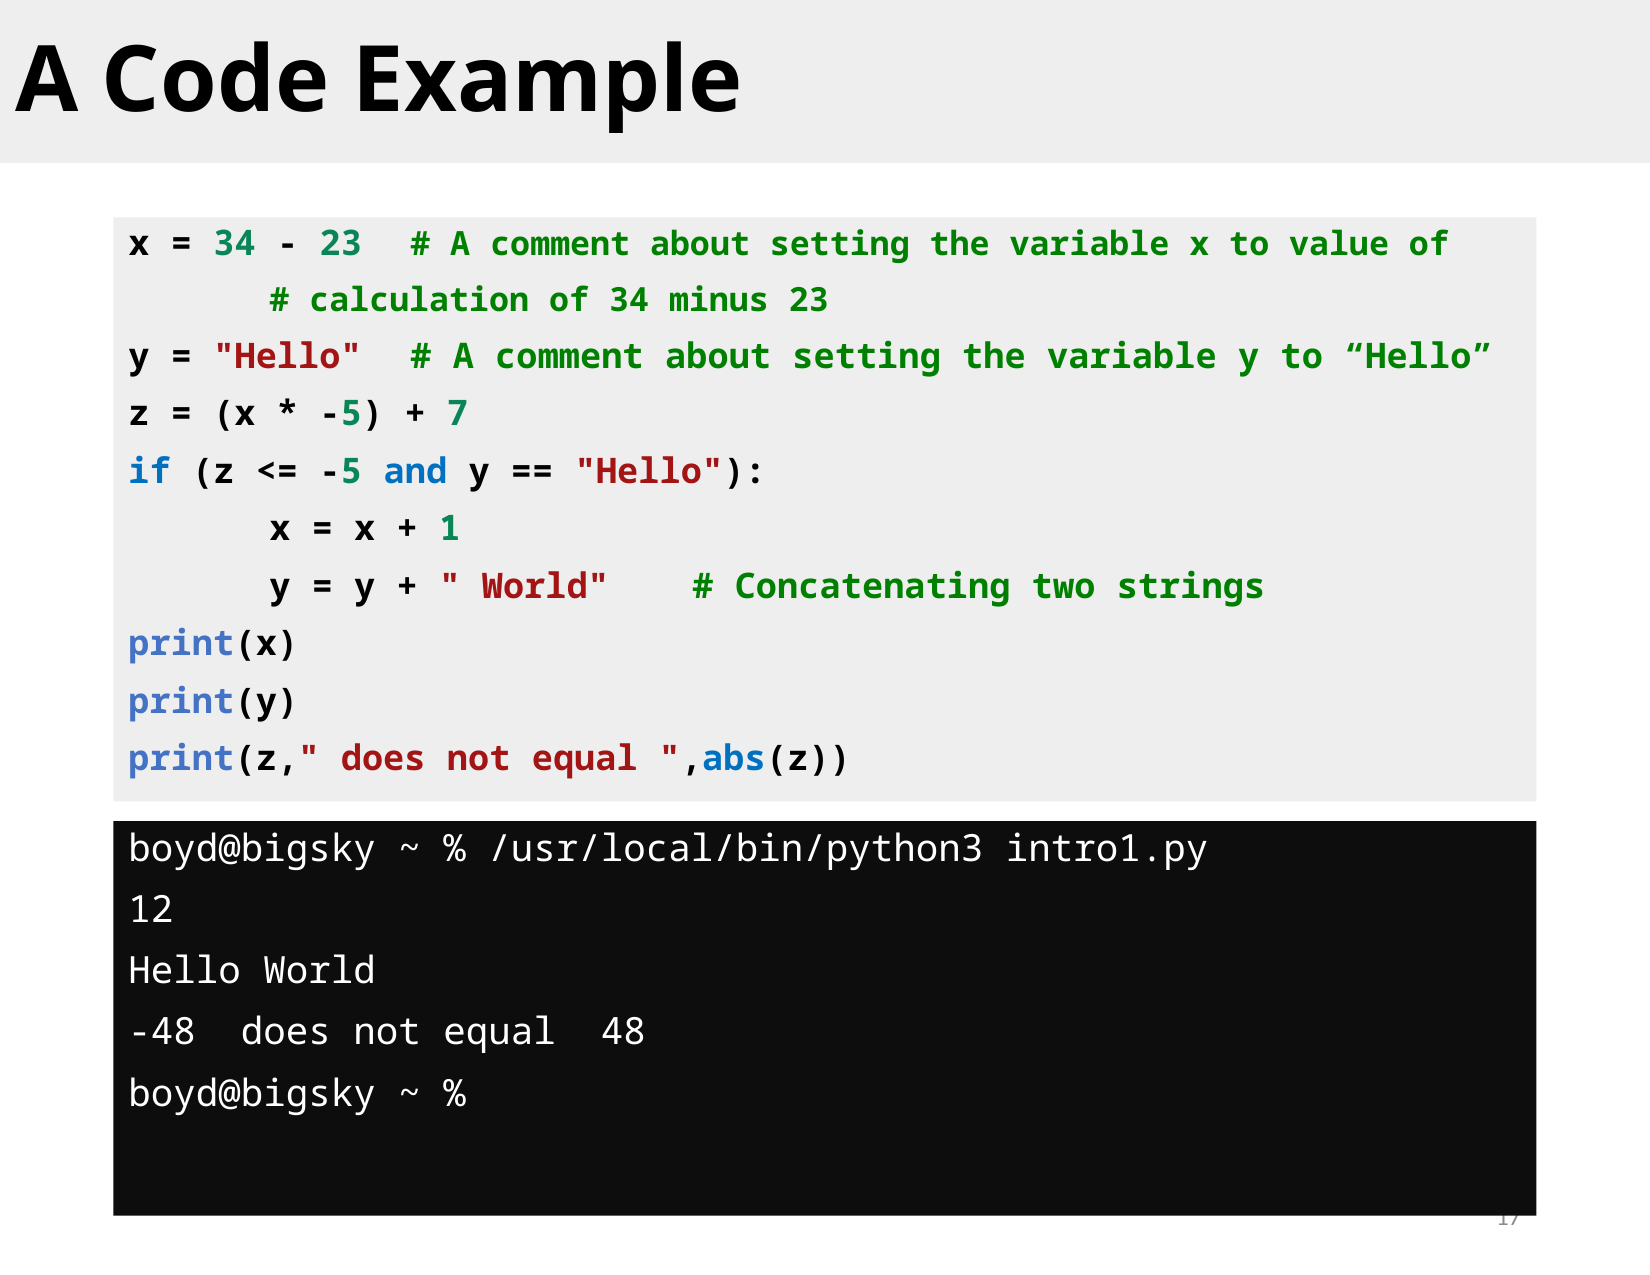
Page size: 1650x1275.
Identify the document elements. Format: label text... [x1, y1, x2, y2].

title A Code Example [0, 0, 1650, 163]
text_box boyd@bigsky ~ % /usr/local/bin/python3 intro1.py 12 Hello World -48 does not equal 48 boyd@bigsky ~ % [113, 821, 1537, 1216]
list x = 34 - 23 # A comment about setting the variable x to value of # calculation of 34 minus 23 y = "Hello" # A comment about setting the variable y to “Hello” z = (x * -5) + 7 if (z <= -5 and y == "Hello"): x = x + 1 y = y + " World" # Concatenating two strings print(x) print(y) print(z," does not equal ",abs(z)) [113, 217, 1537, 802]
